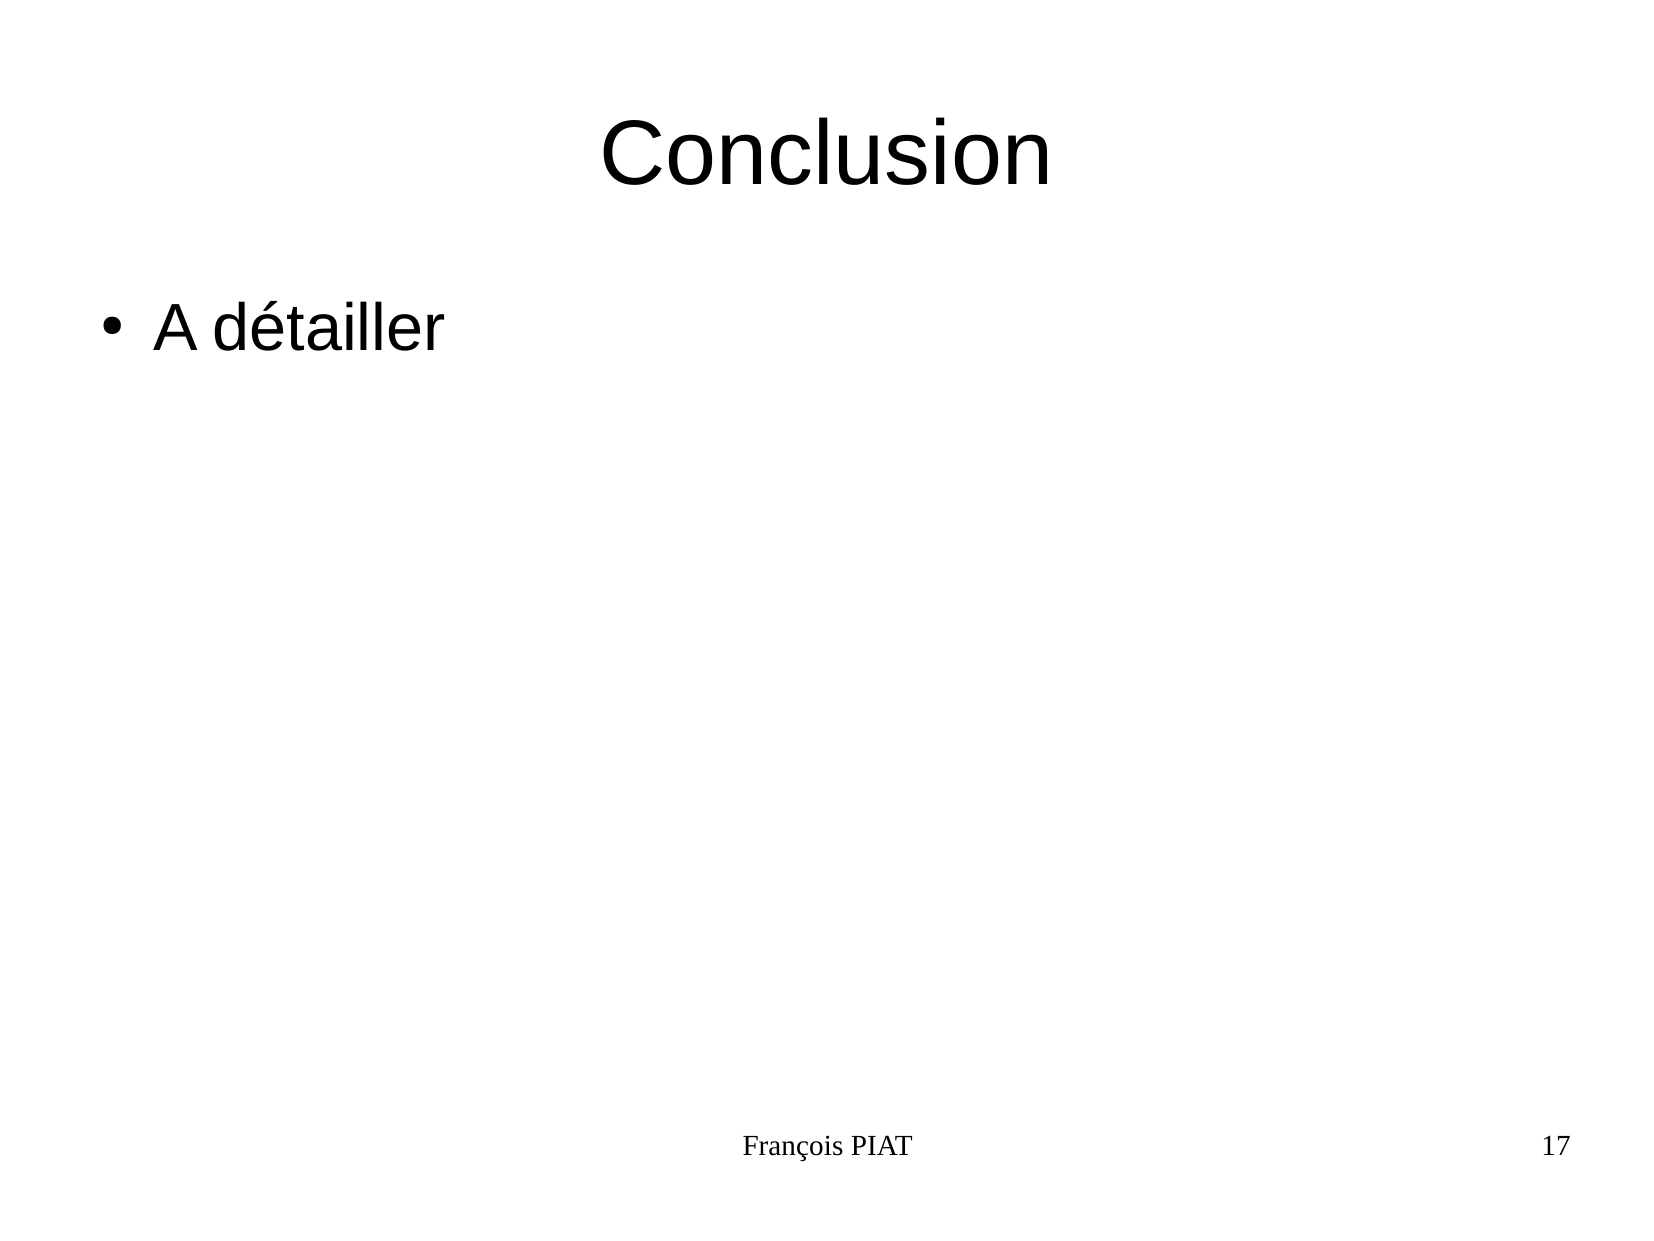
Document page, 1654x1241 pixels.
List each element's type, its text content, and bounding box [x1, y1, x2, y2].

list A détailler [82, 290, 1571, 1010]
title Conclusion [82, 49, 1571, 257]
